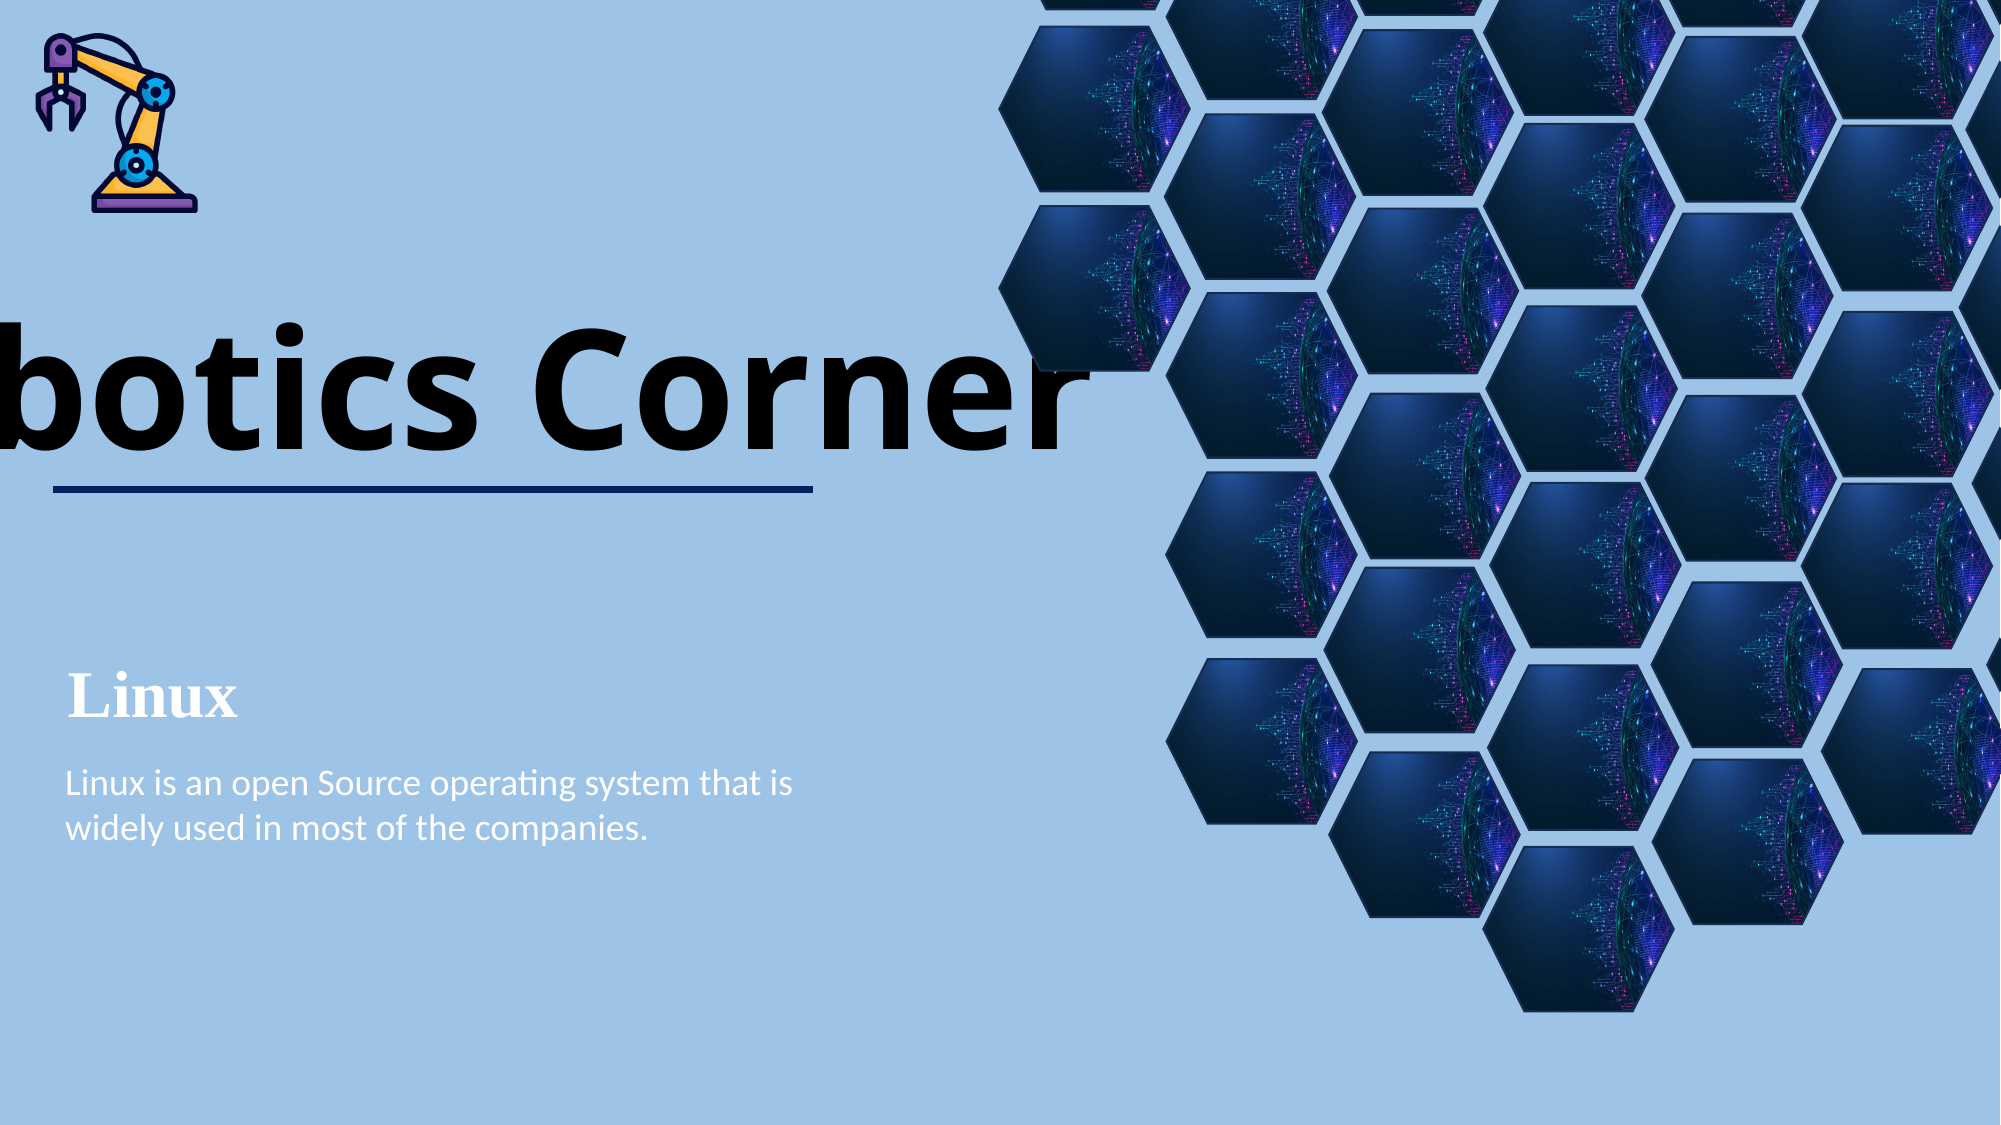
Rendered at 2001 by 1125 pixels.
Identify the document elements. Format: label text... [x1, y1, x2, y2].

text_box Linux [52, 643, 467, 740]
text_box [0, 0, 2000, 1125]
text_box Linux is an open Source operating system that is widely used in most of the companies. [50, 749, 811, 901]
picture [27, 33, 206, 213]
text_box Robotics Corner [0, 275, 1141, 691]
